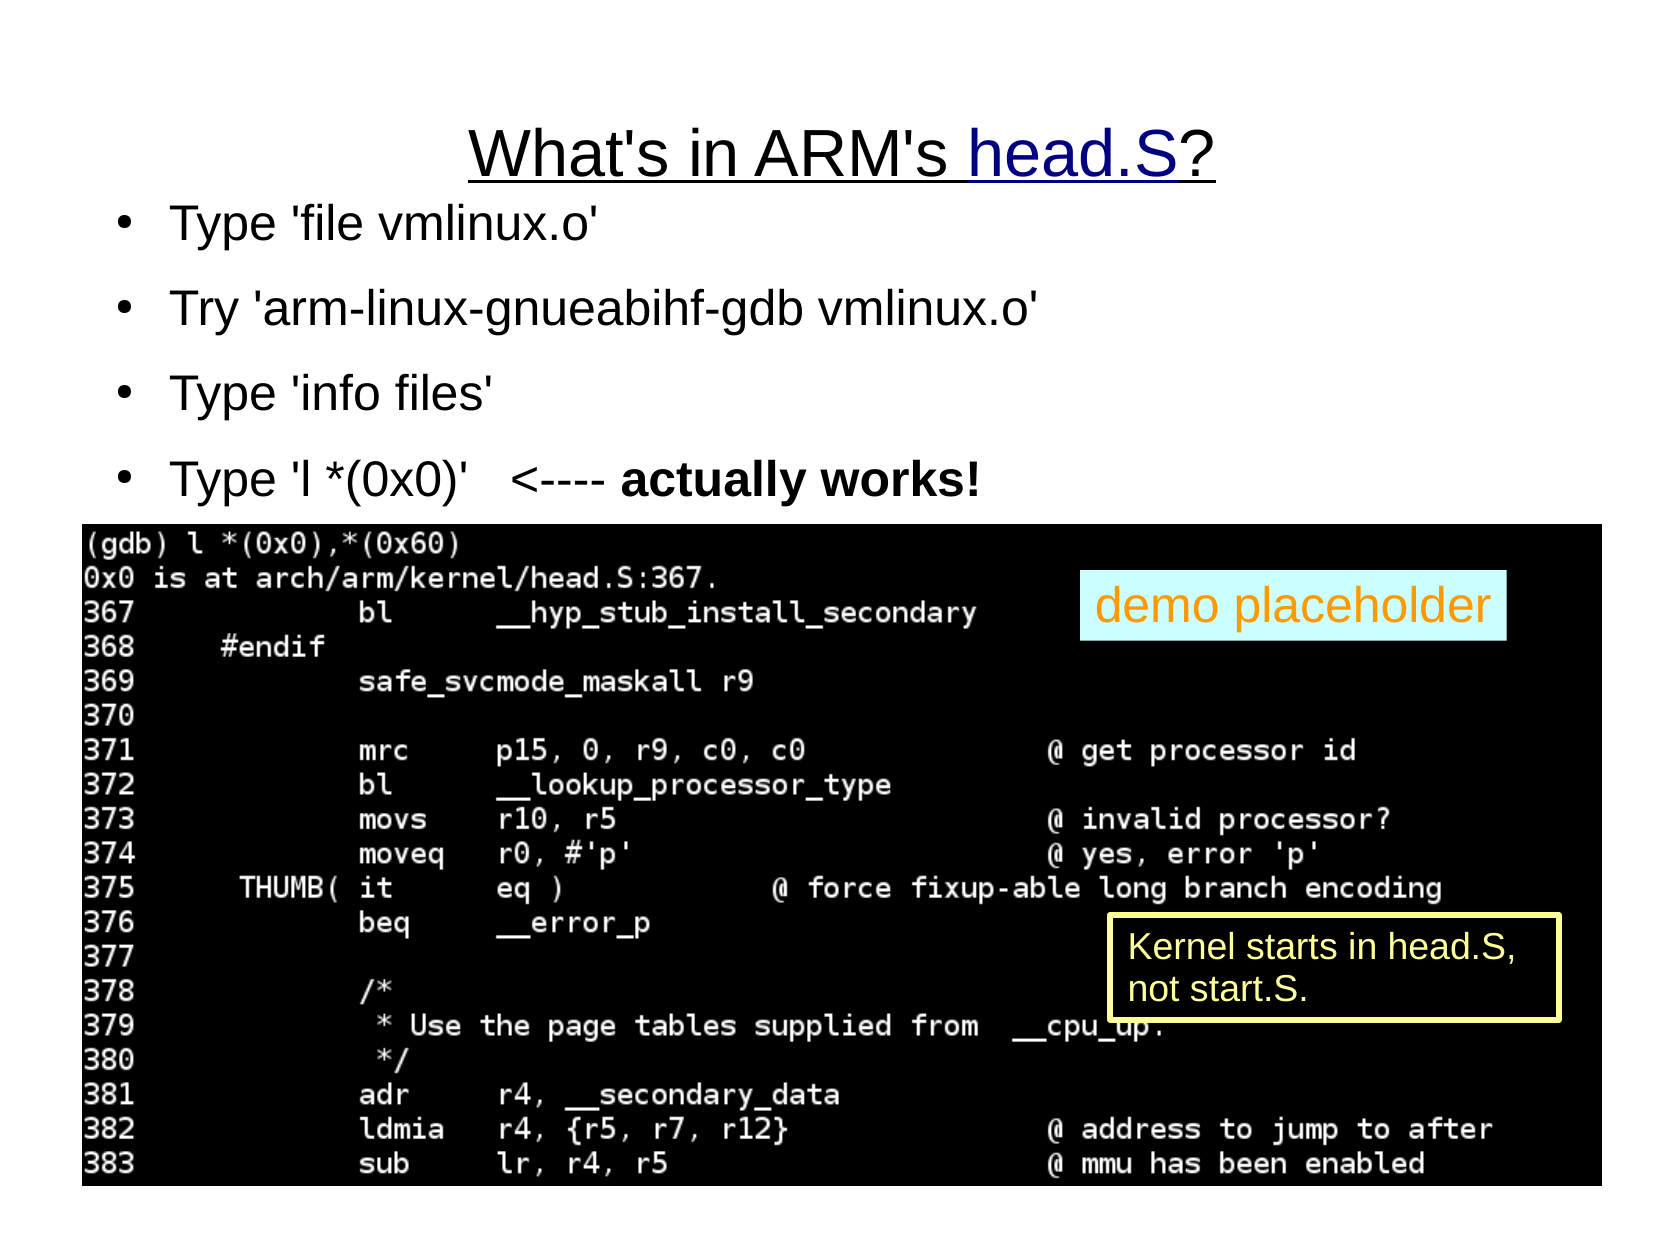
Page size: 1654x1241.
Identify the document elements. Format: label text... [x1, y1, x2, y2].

text_box demo placeholder [1080, 570, 1507, 632]
picture [82, 524, 1602, 1186]
title What's in ARM's head.S? [97, 49, 1586, 195]
list Type 'file vmlinux.o' Try 'arm-linux-gnueabihf-gdb vmlinux.o' Type 'info files' Type 'l *(0x0)' <---- actually works! [97, 195, 1586, 524]
text_box Kernel starts in head.S, not start.S. [1110, 915, 1559, 1020]
